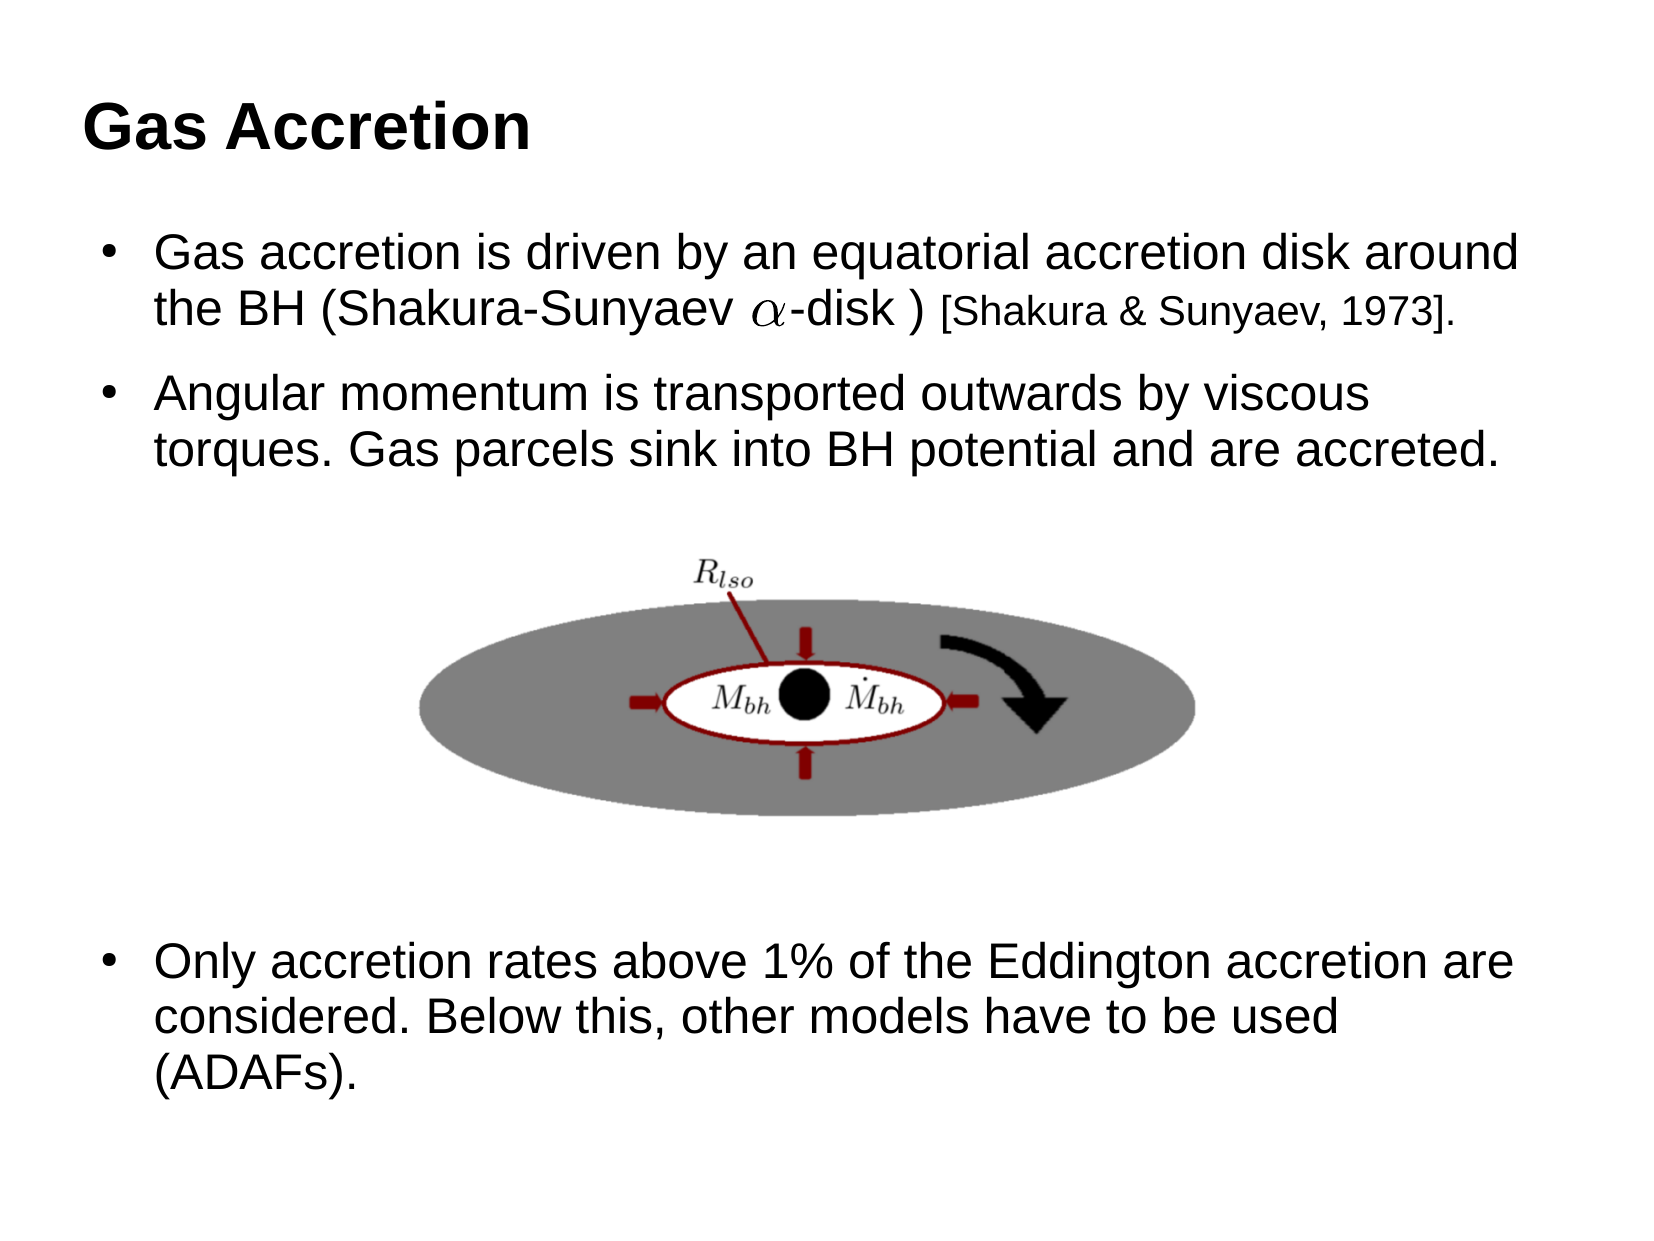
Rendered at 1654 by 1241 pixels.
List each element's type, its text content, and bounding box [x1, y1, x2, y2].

list Gas accretion is driven by an equatorial accretion disk around the BH (Shakura-Sunyaev -disk ) [Shakura & Sunyaev, 1973]. Angular momentum is transported outwards by viscous torques. Gas parcels sink into BH potential and are accreted. Only accretion rates above 1% of the Eddington accretion are considered. Below this, other models have to be used (ADAFs). [82, 224, 1531, 1170]
text_box [750, 300, 788, 327]
picture [415, 549, 1201, 820]
title Gas Accretion [82, 67, 1571, 186]
